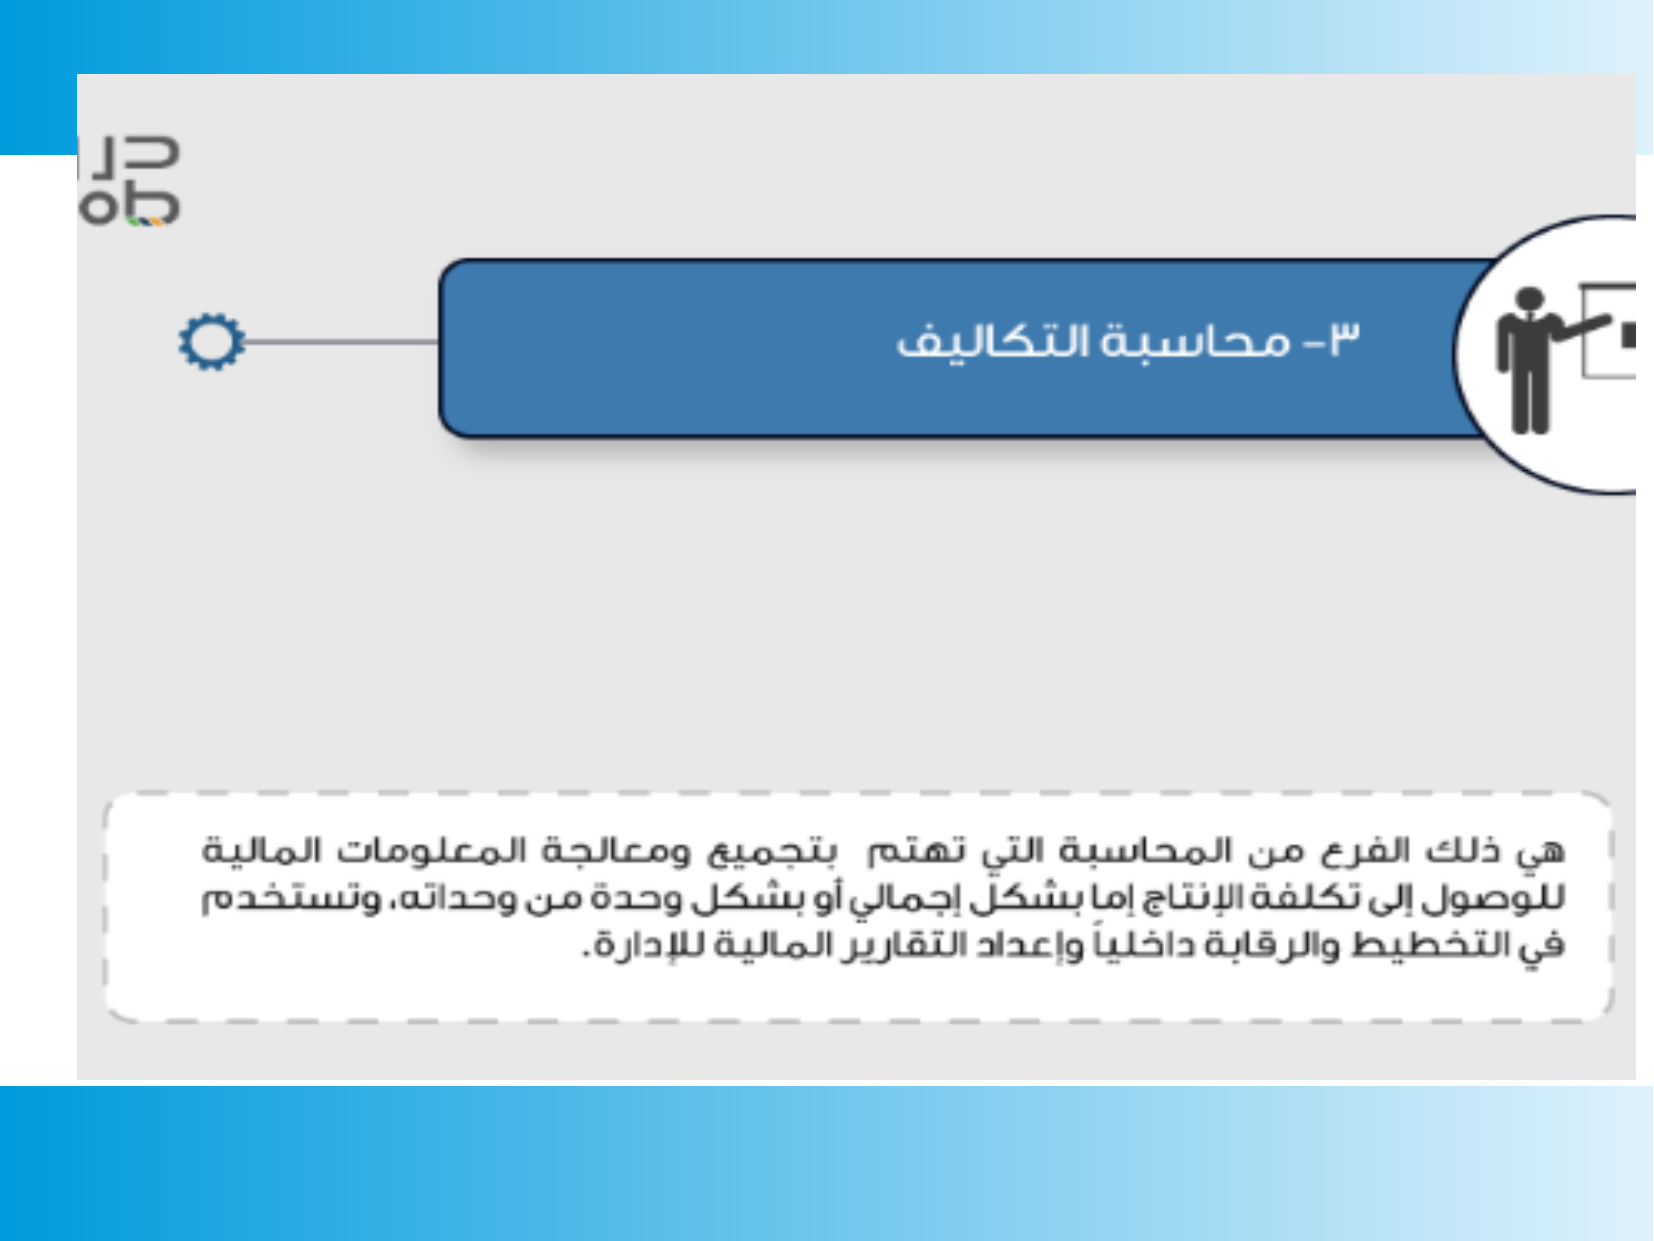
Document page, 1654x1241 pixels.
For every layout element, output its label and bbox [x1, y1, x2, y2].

picture [77, 0, 1636, 1081]
